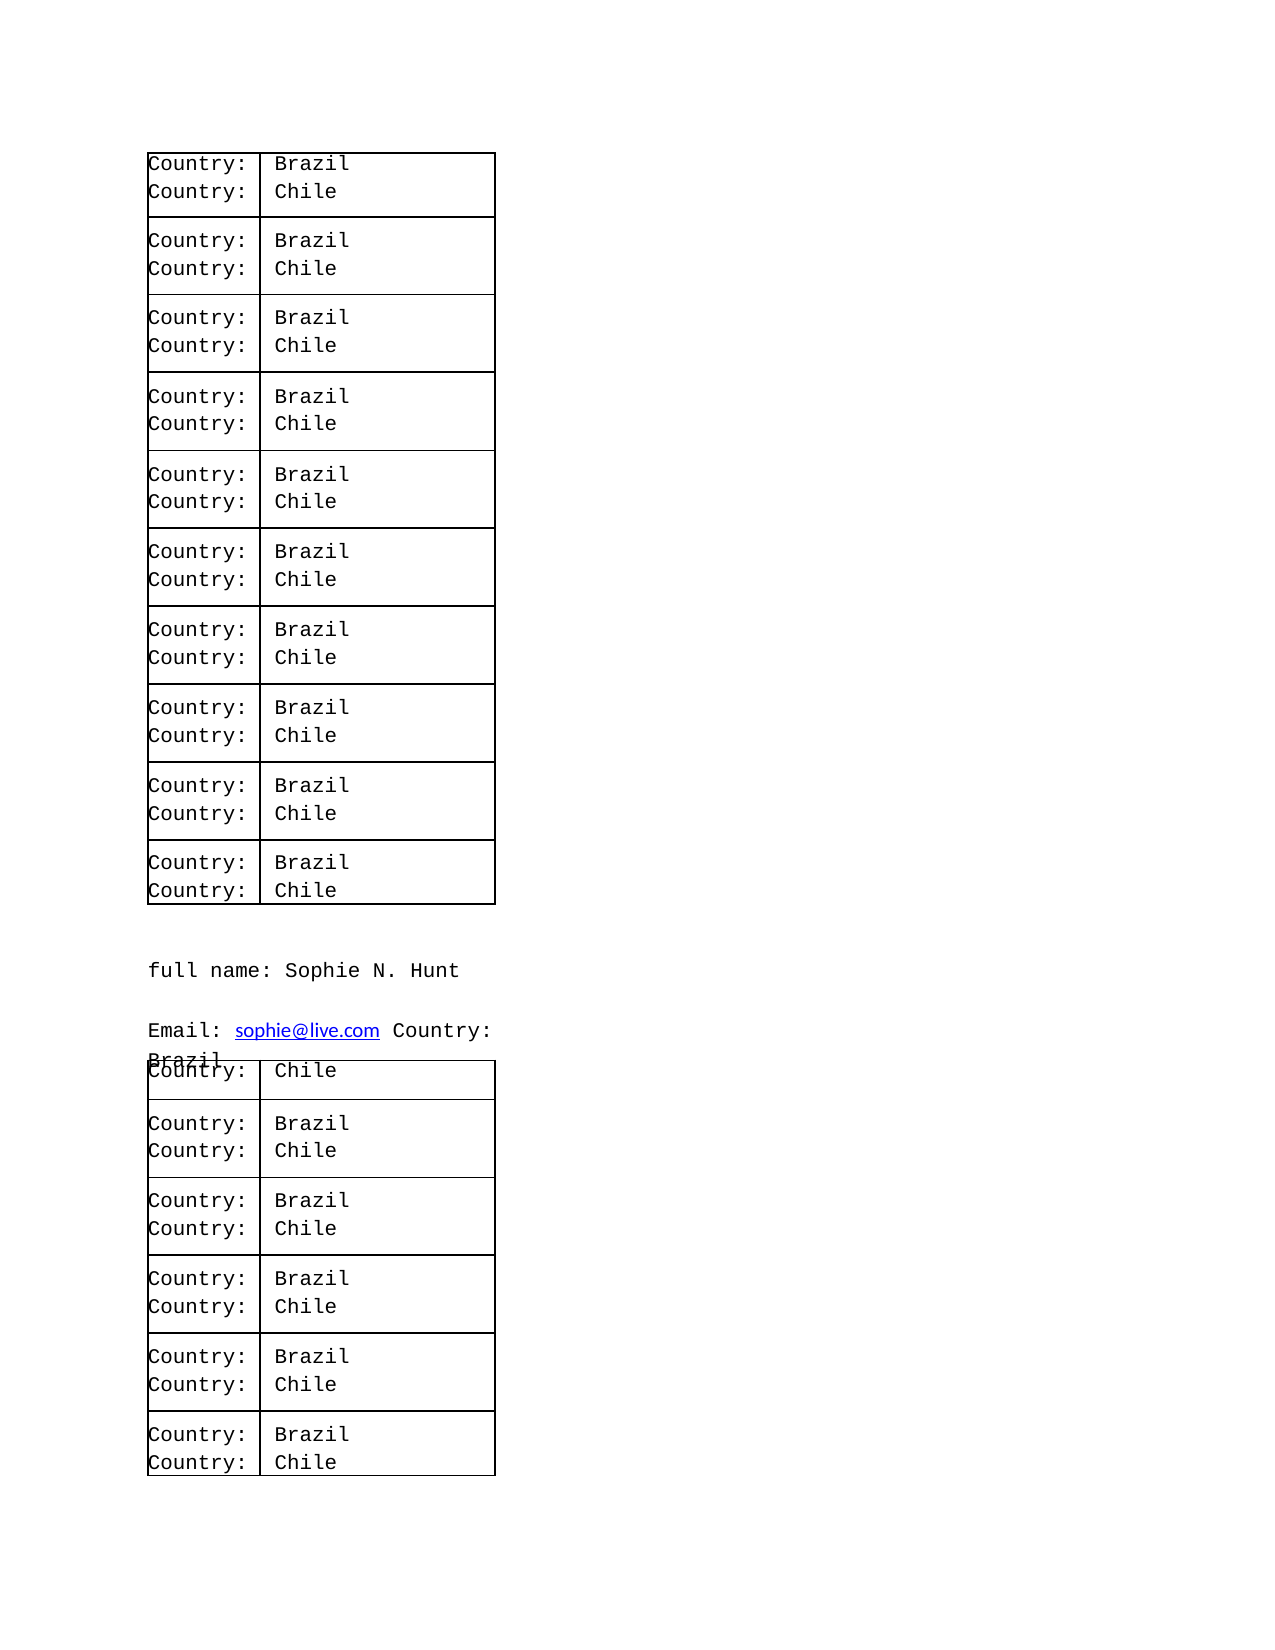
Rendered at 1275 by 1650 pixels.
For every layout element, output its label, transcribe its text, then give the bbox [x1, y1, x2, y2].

table_cell Brazil Chile [261, 1100, 494, 1177]
table_cell Brazil Chile [261, 451, 494, 527]
table_cell Brazil Chile [261, 529, 494, 605]
table_header Country: Country: [149, 154, 259, 216]
table_cell Country: Country: [149, 1256, 259, 1332]
table_header Country: [149, 1061, 259, 1099]
table_cell Brazil Chile [261, 295, 494, 371]
table_cell Country: Country: [149, 607, 259, 683]
table_cell Brazil Chile [261, 685, 494, 761]
table_cell Country: Country: [149, 373, 259, 450]
table_cell Brazil Chile [261, 218, 494, 294]
table_cell Country: Country: [149, 295, 259, 371]
table_cell Brazil Chile [261, 373, 494, 450]
table_cell Country: Country: [149, 763, 259, 839]
table_cell Brazil Chile [261, 607, 494, 683]
table_cell Country: Country: [149, 451, 259, 527]
table_header Chile [261, 1061, 494, 1099]
table_cell Country: Country: [149, 1100, 259, 1177]
table_cell Brazil Chile [261, 763, 494, 839]
table_cell Country: Country: [149, 1412, 259, 1475]
table_cell Brazil Chile [261, 841, 494, 903]
text_box Email: sophie@live.com Country: Brazil [147, 1011, 495, 1060]
table_cell Brazil Chile [261, 1256, 494, 1332]
table_cell Country: Country: [149, 841, 259, 903]
table_cell Country: Country: [149, 529, 259, 605]
table_cell Country: Country: [149, 218, 259, 294]
table_cell Brazil Chile [261, 1178, 494, 1254]
table_header Brazil Chile [261, 154, 494, 216]
text_box full name: Sophie N. Hunt [147, 956, 495, 979]
table_cell Country: Country: [149, 685, 259, 761]
table_cell Country: Country: [149, 1334, 259, 1410]
table_cell Brazil Chile [261, 1412, 494, 1475]
table_cell Country: Country: [149, 1178, 259, 1254]
table_cell Brazil Chile [261, 1334, 494, 1410]
